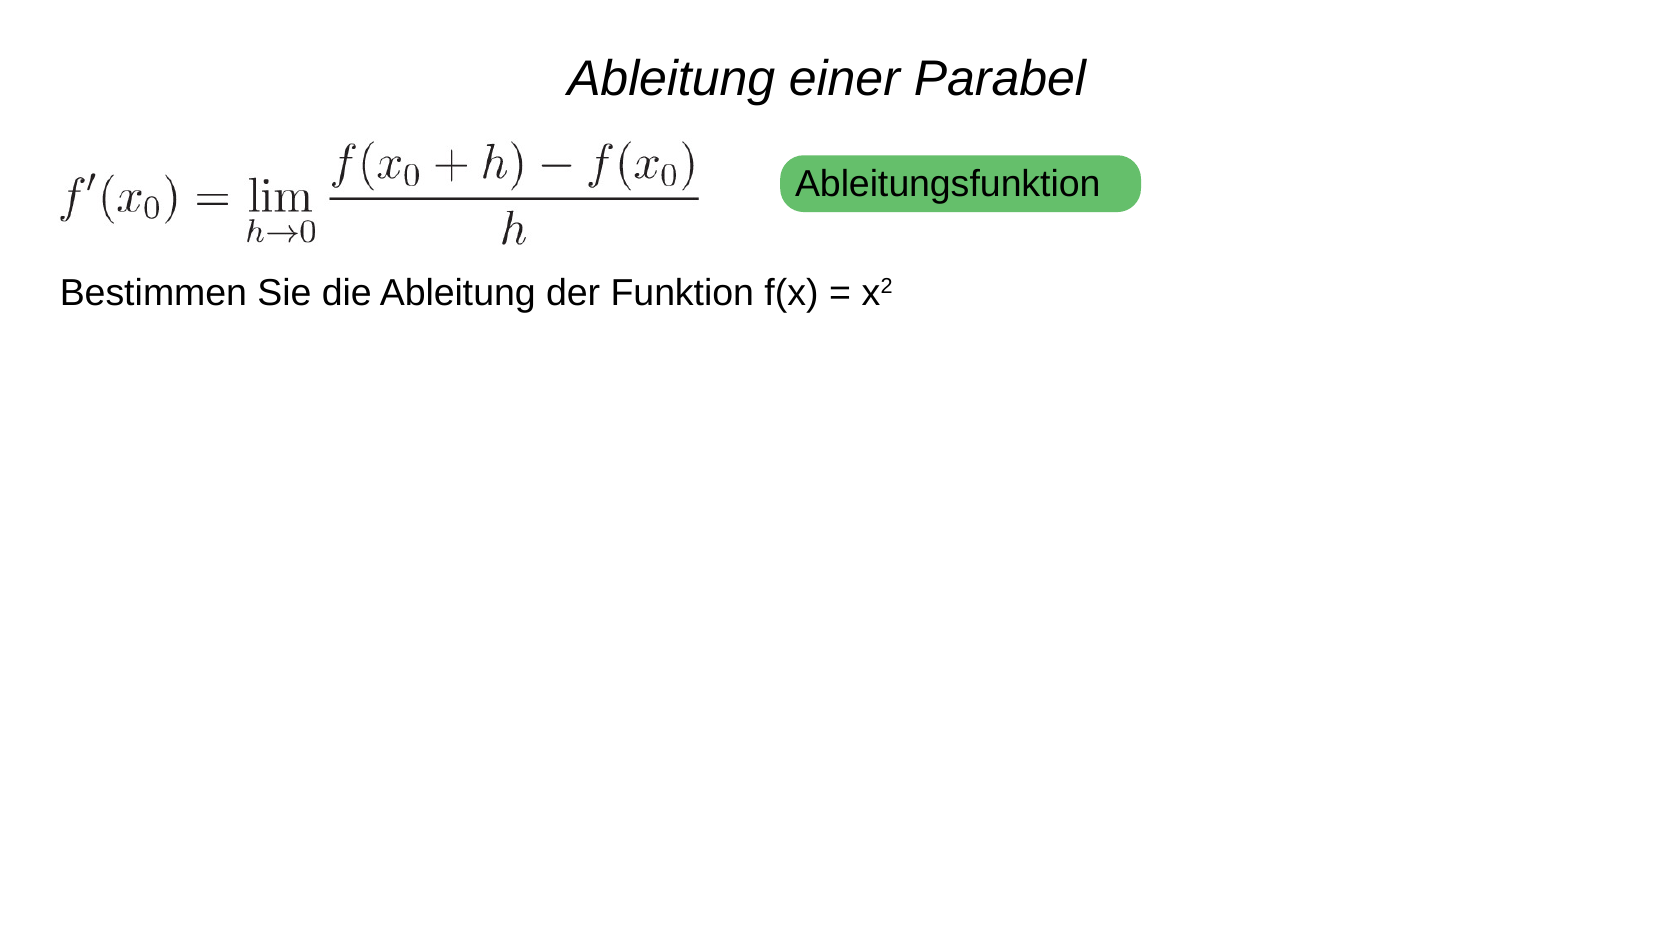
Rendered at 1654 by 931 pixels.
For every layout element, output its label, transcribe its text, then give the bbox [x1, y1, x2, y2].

picture [50, 138, 700, 248]
title Ableitung einer Parabel [82, 0, 1571, 156]
text_box Bestimmen Sie die Ableitung der Funktion f(x) = x2 [44, 264, 1284, 364]
text_box Ableitungsfunktion [780, 155, 1142, 213]
